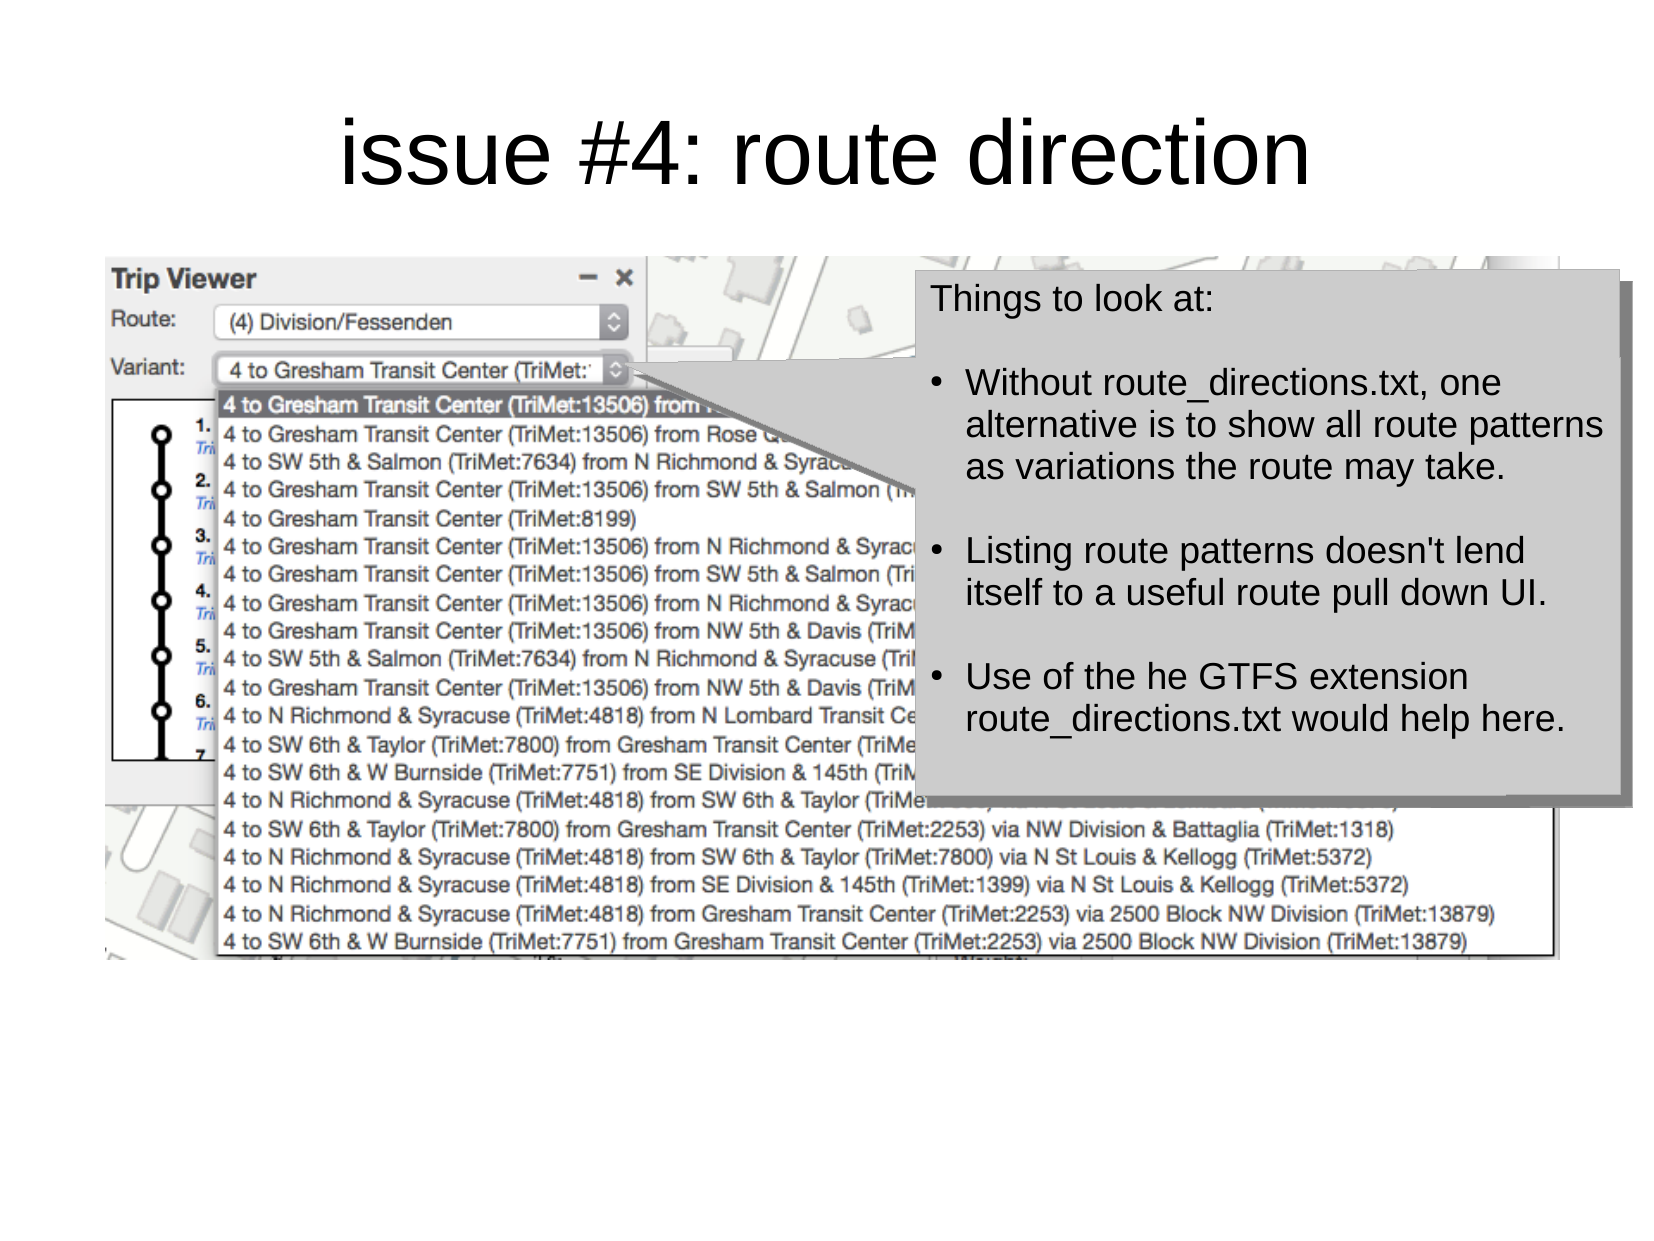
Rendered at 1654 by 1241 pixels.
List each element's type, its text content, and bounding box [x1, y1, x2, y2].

picture [105, 256, 1560, 961]
text_box Things to look at: Without route_directions.txt, one alternative is to show all route patterns as variations the route may take. Listing route patterns doesn't lend itself to a useful route pull down UI. Use of the he GTFS extension route_directions.txt would help here. [620, 269, 1621, 796]
title issue #4: route direction [82, 49, 1571, 257]
